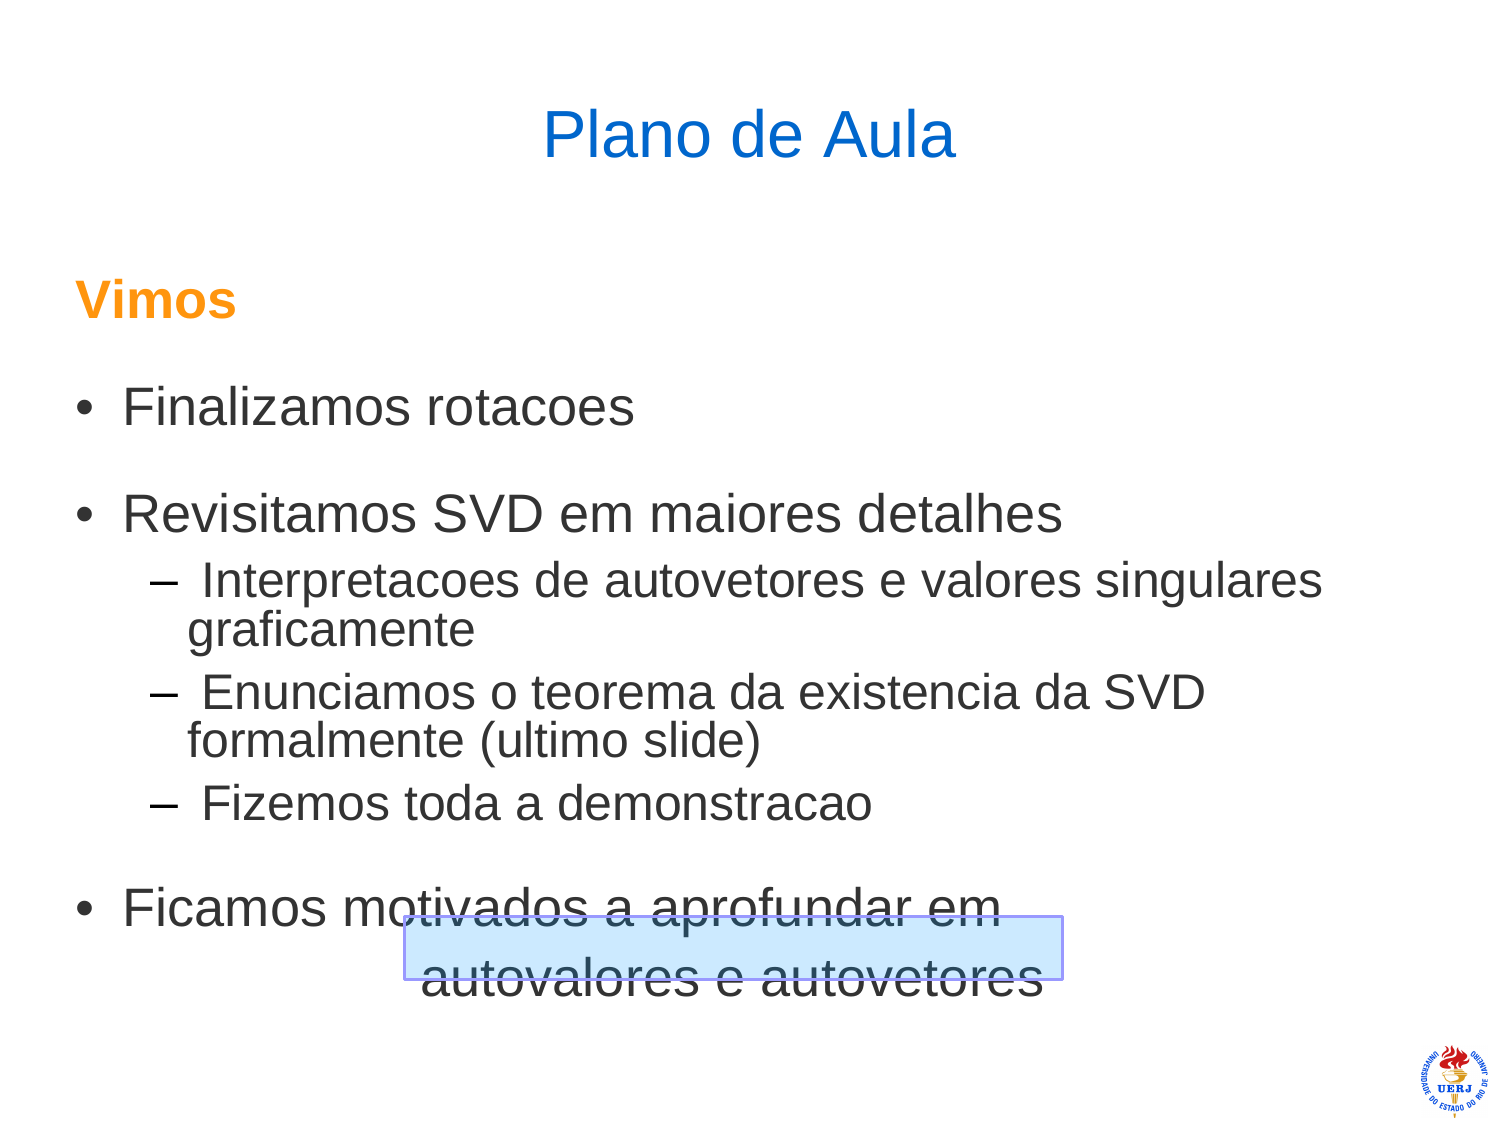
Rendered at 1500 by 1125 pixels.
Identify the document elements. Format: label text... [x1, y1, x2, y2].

text_box [404, 916, 1063, 980]
list Vimos Finalizamos rotacoes Revisitamos SVD em maiores detalhes Interpretacoes de autovetores e valores singulares graficamente Enunciamos o teorema da existencia da SVD formalmente (ultimo slide) Fizemos toda a demonstracao Ficamos motivados a aprofundar em autovalores e autovetores [75, 238, 1424, 981]
picture [1421, 1045, 1488, 1118]
title Plano de Aula [75, 45, 1424, 232]
